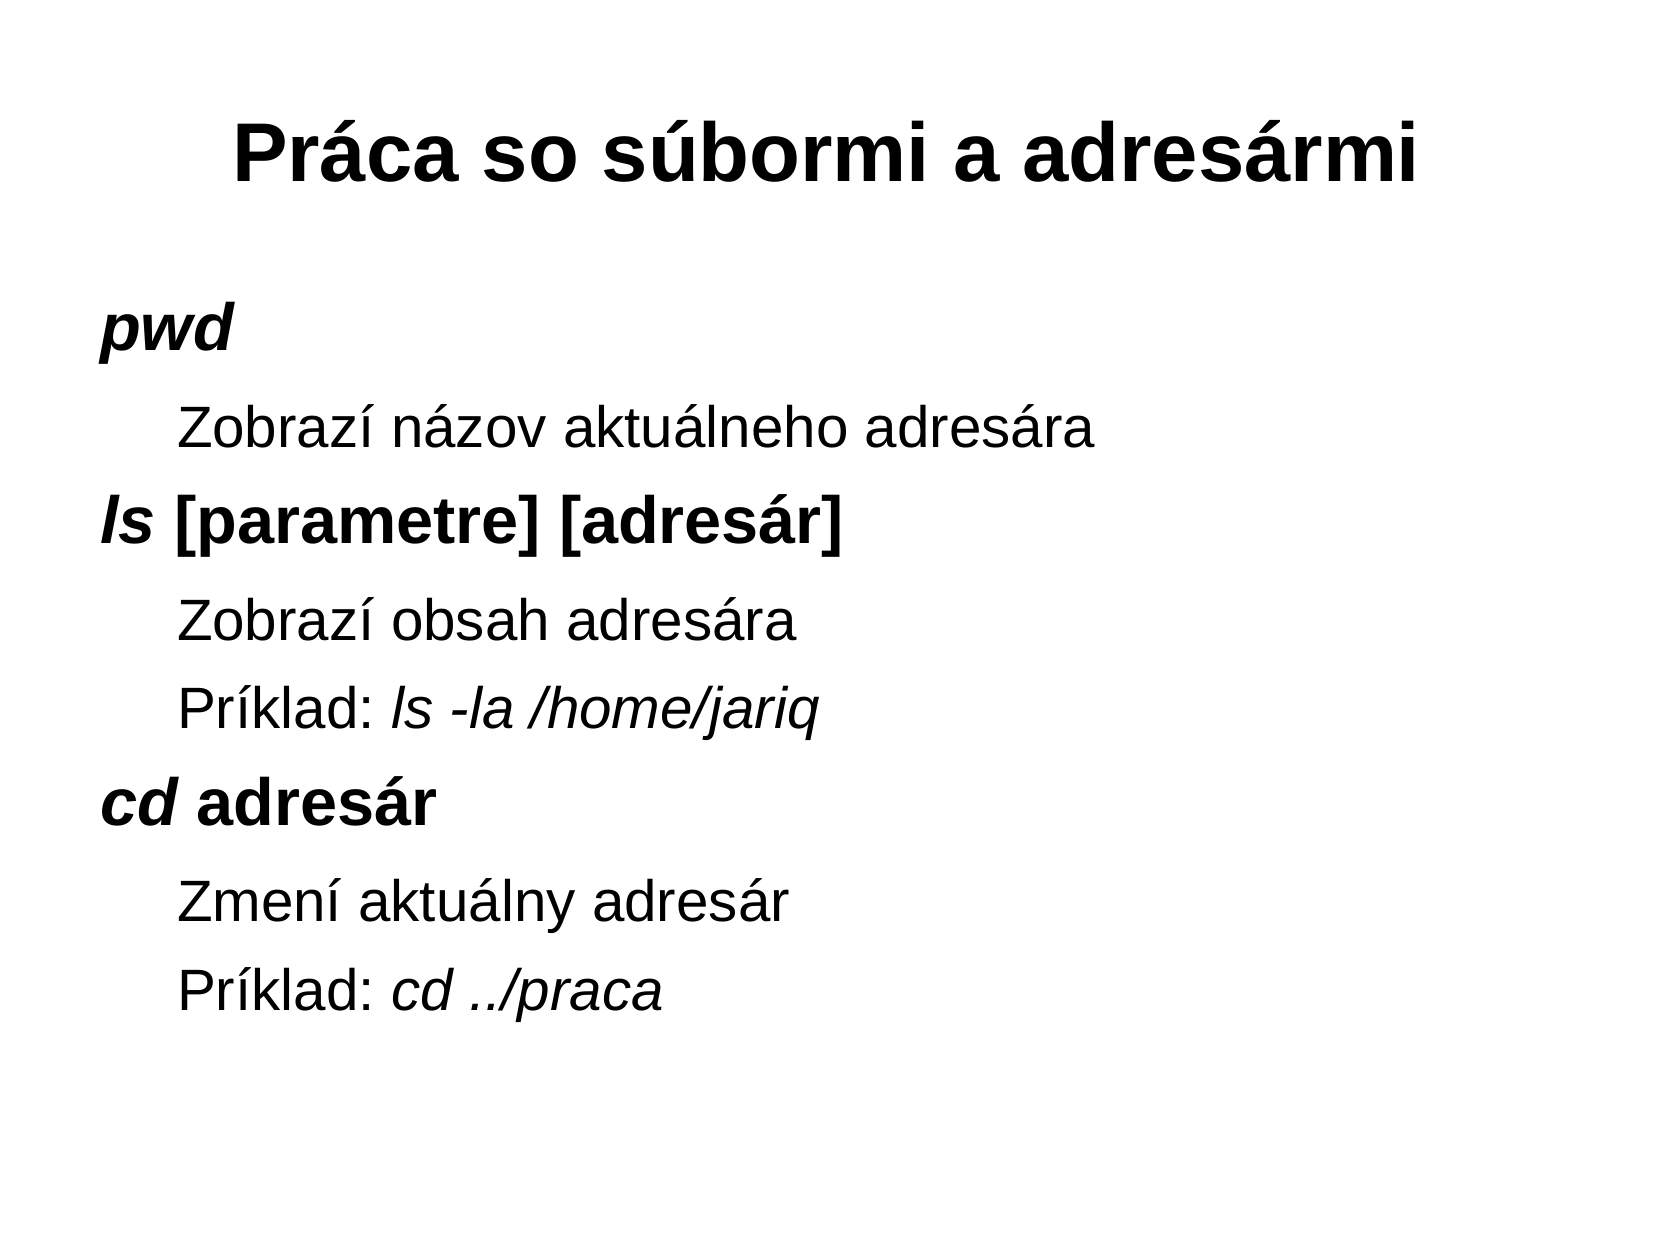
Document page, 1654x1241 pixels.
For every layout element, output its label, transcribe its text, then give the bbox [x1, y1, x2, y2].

title Práca so súbormi a adresármi [82, 49, 1571, 257]
list pwd Zobrazí názov aktuálneho adresára ls [parametre] [adresár] Zobrazí obsah adresára Príklad: ls -la /home/jariq cd adresár Zmení aktuálny adresár Príklad: cd ../praca [82, 290, 1571, 1123]
